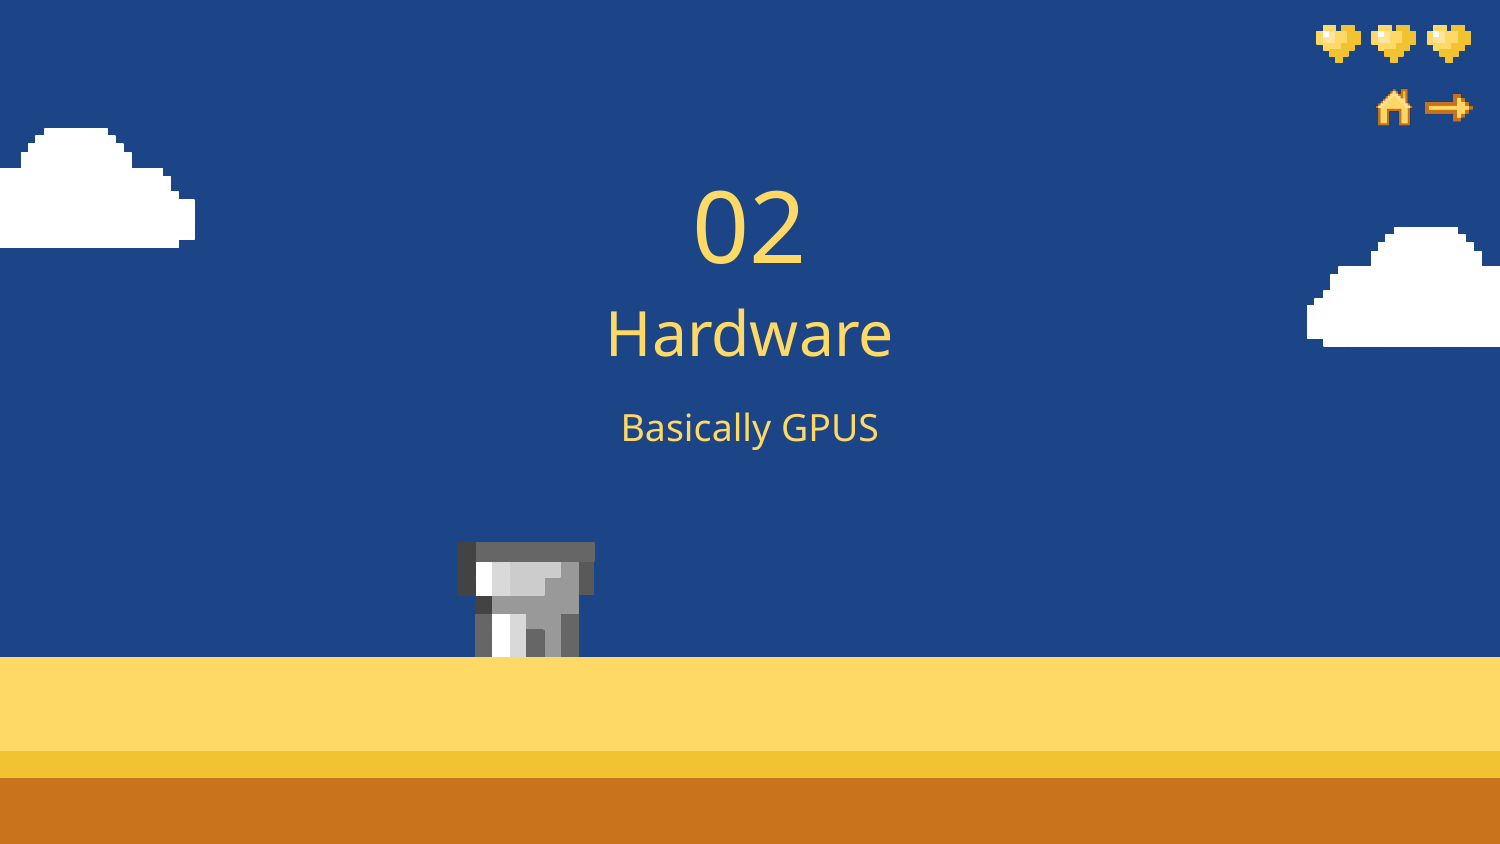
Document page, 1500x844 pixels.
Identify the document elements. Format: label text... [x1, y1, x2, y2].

subtitle Basically GPUS [287, 388, 1213, 519]
title Hardware [218, 262, 1282, 401]
title 02 [51, 181, 1449, 299]
text_box [1372, 25, 1416, 62]
text_box [1427, 25, 1471, 62]
picture [1375, 88, 1413, 126]
text_box [1317, 25, 1329, 50]
text_box [1330, 25, 1360, 62]
picture [1425, 93, 1473, 122]
